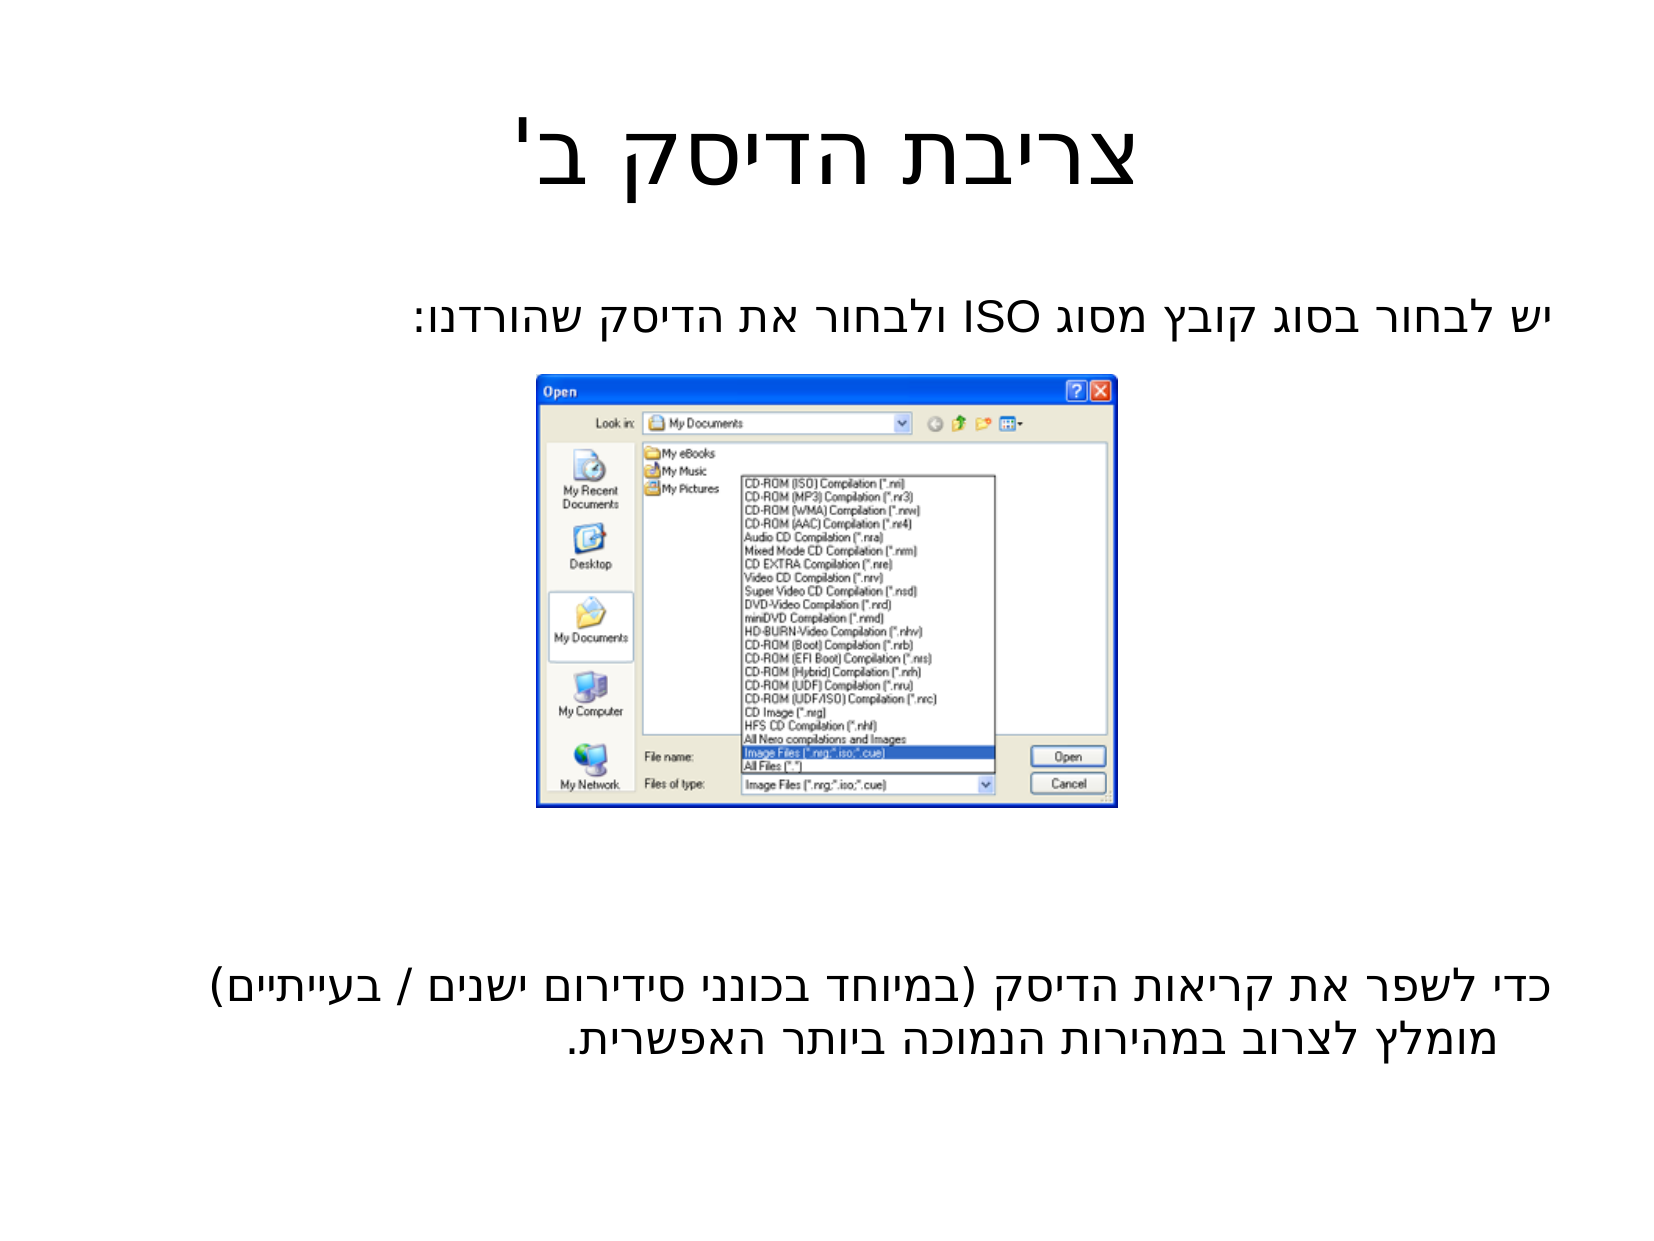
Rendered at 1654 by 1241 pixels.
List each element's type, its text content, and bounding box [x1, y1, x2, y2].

list יש לבחור בסוג קובץ מסוג ISO ולבחור את הדיסק שהורדנו: כדי לשפר את קריאות הדיסק (במיוחד בכונני סידירום ישנים / בעייתיים) מומלץ לצרוב במהירות הנמוכה ביותר האפשרית. [82, 290, 1571, 1109]
picture [536, 374, 1118, 808]
title צריבת הדיסק ב' [82, 49, 1571, 257]
